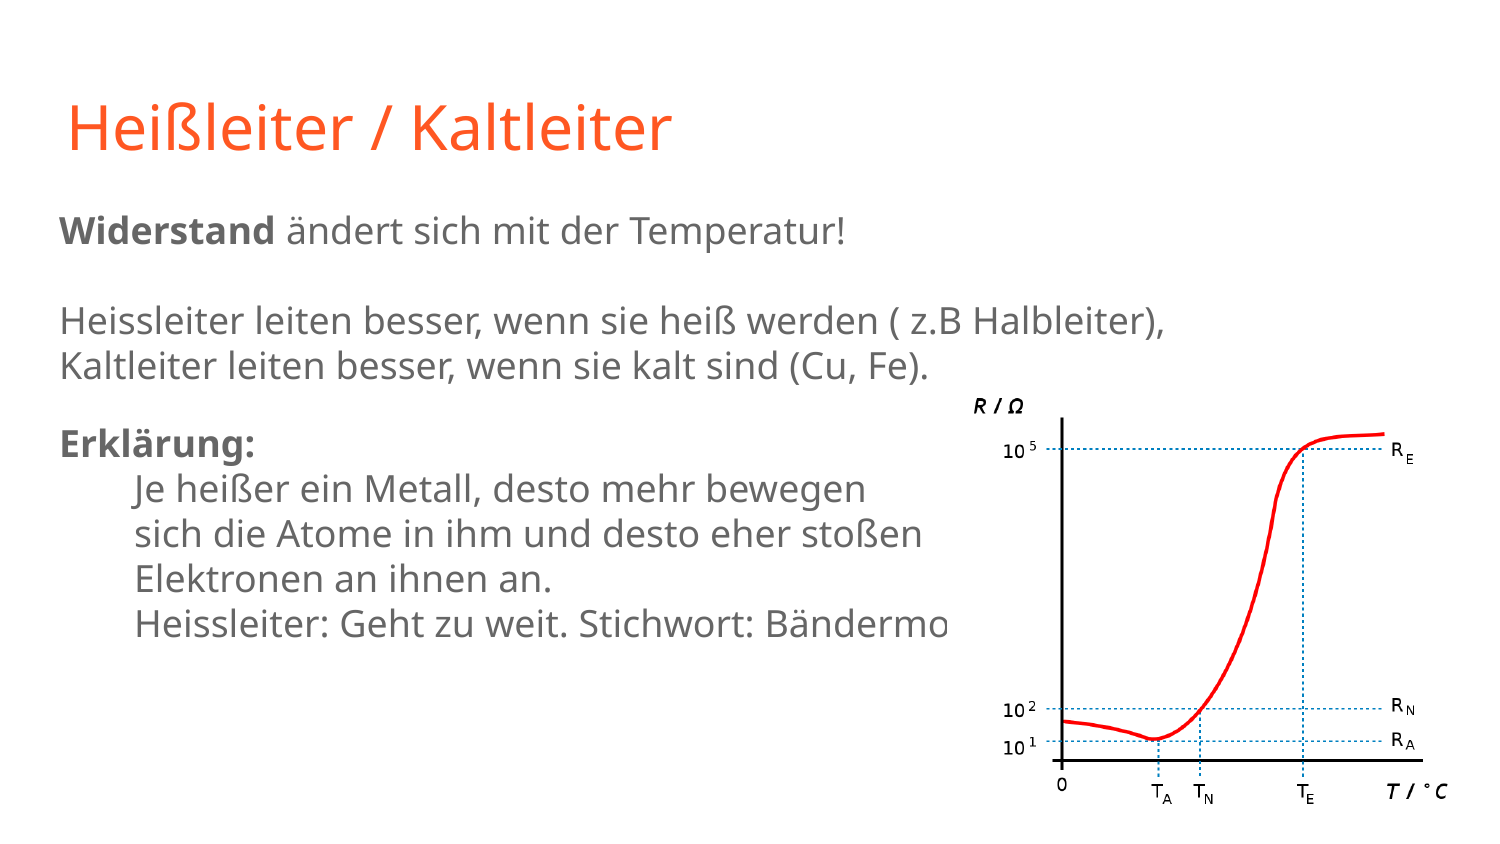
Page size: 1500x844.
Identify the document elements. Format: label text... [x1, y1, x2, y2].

list Widerstand ändert sich mit der Temperatur! Heissleiter leiten besser, wenn sie heiß werden ( z.B Halbleiter), Kaltleiter leiten besser, wenn sie kalt sind (Cu, Fe). Erklärung: Je heißer ein Metall, desto mehr bewegen sich die Atome in ihm und desto eher stoßen Elektronen an ihnen an. Heissleiter: Geht zu weit. Stichwort: Bändermodell. [44, 191, 1442, 753]
picture [947, 369, 1500, 844]
title Heißleiter / Kaltleiter [51, 72, 1449, 167]
